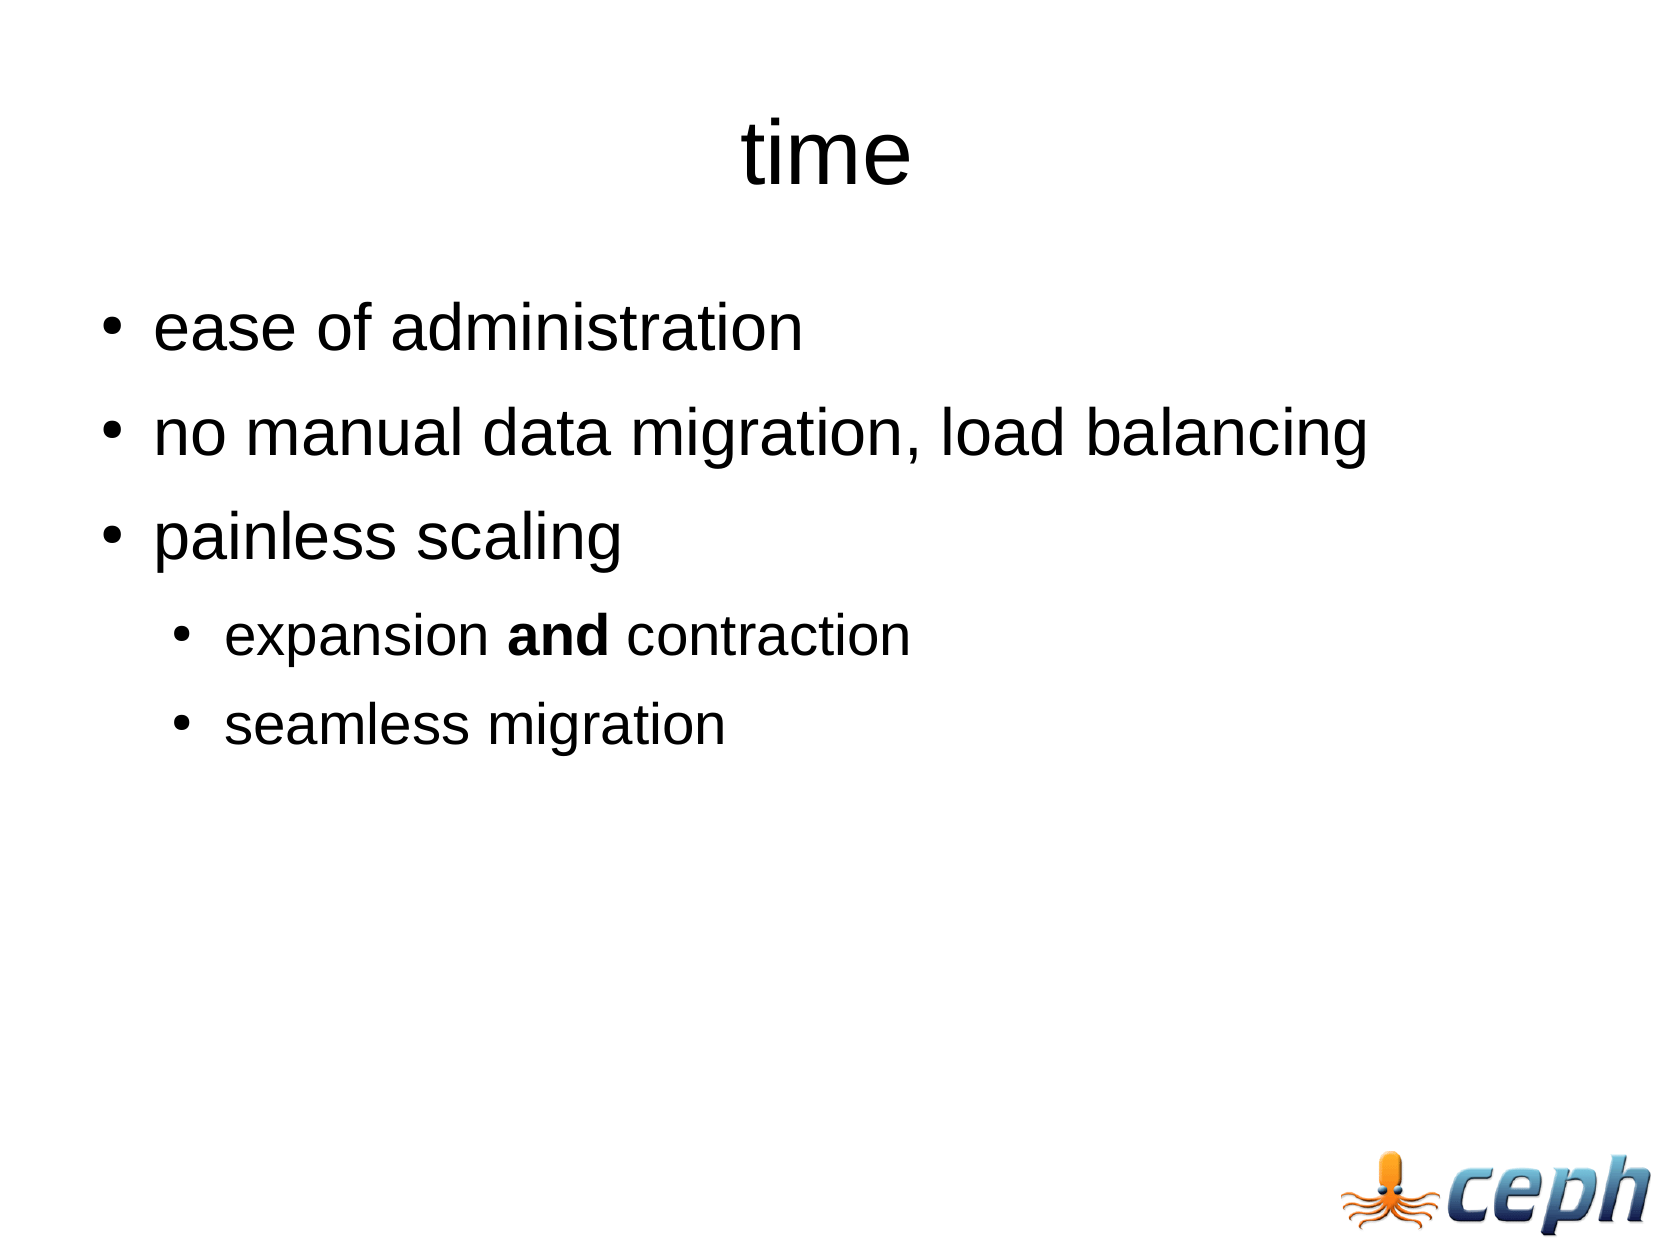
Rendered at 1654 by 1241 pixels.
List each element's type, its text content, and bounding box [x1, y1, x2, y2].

list ease of administration no manual data migration, load balancing painless scaling expansion and contraction seamless migration [82, 290, 1571, 1109]
title time [82, 49, 1571, 257]
picture [1335, 1151, 1651, 1239]
